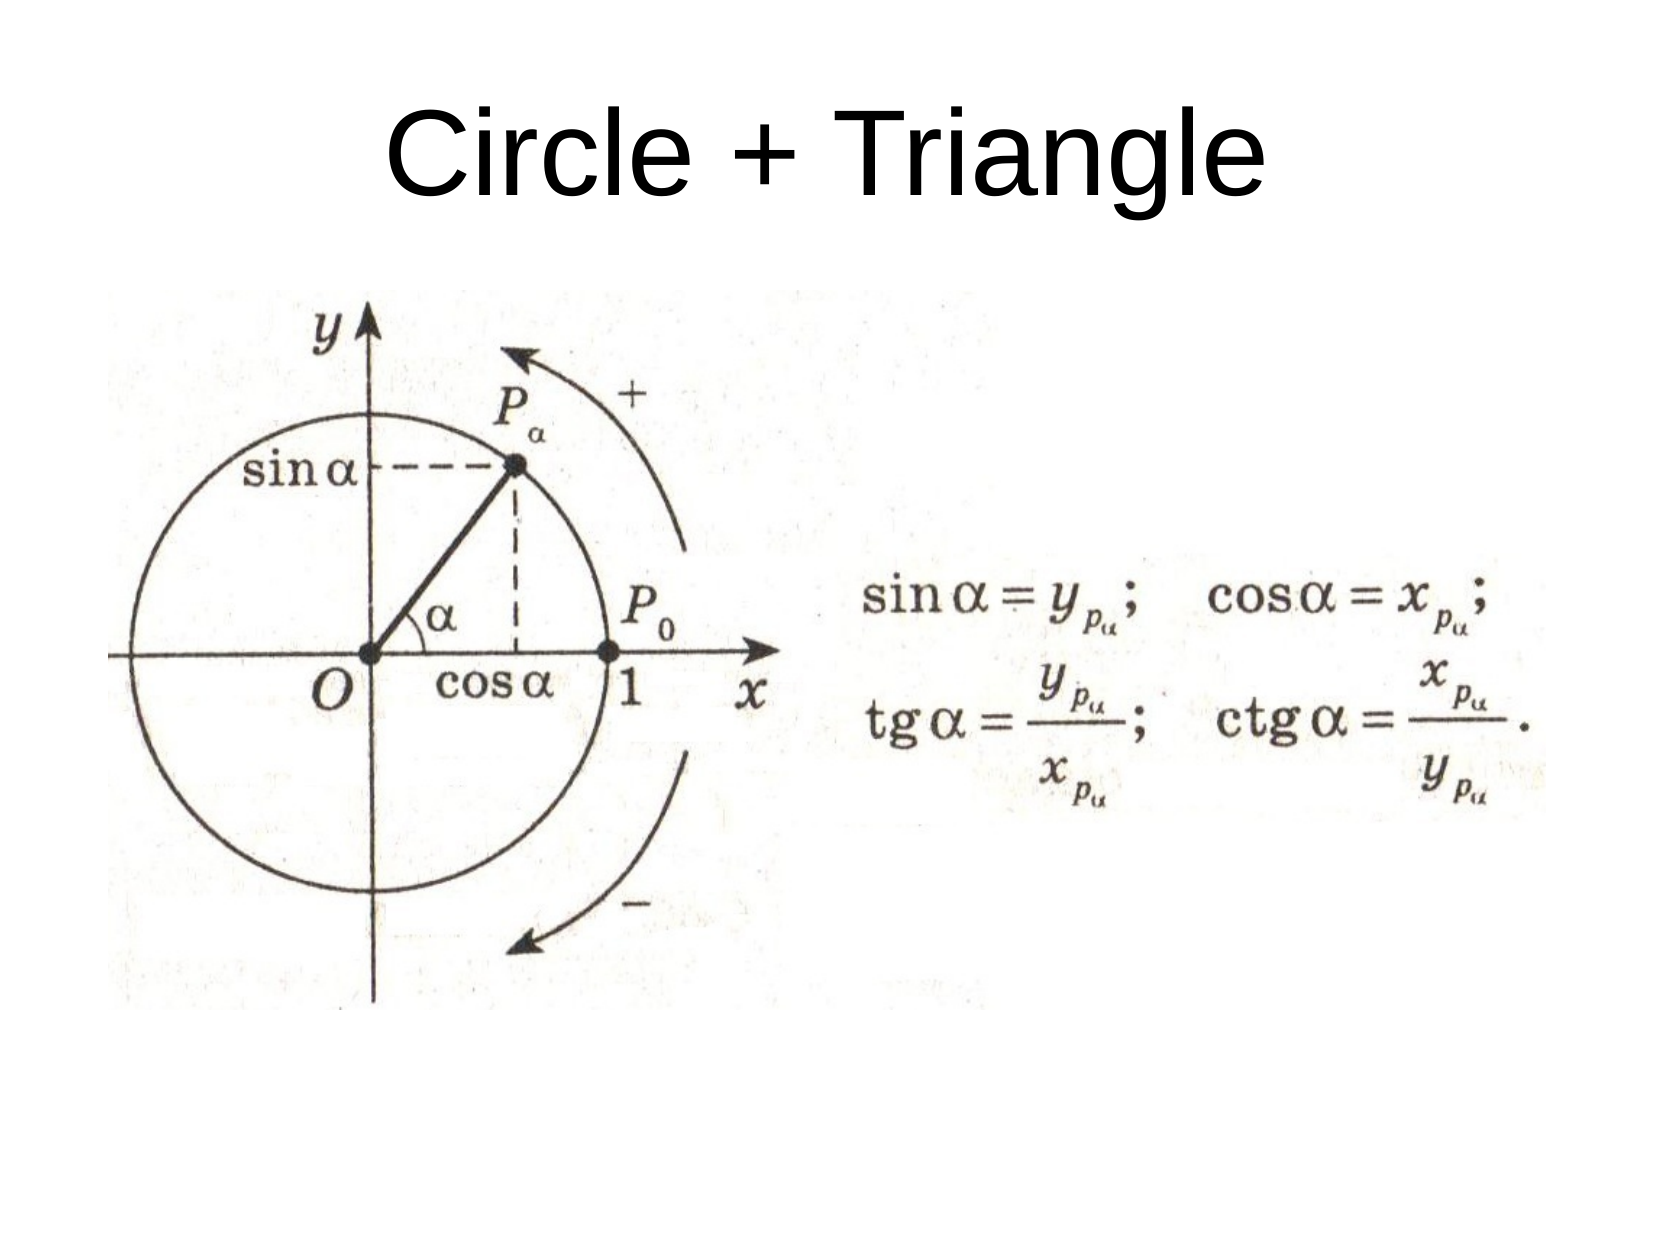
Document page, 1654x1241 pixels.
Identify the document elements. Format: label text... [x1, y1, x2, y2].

picture [108, 290, 1546, 1010]
title Circle + Triangle [82, 49, 1571, 257]
